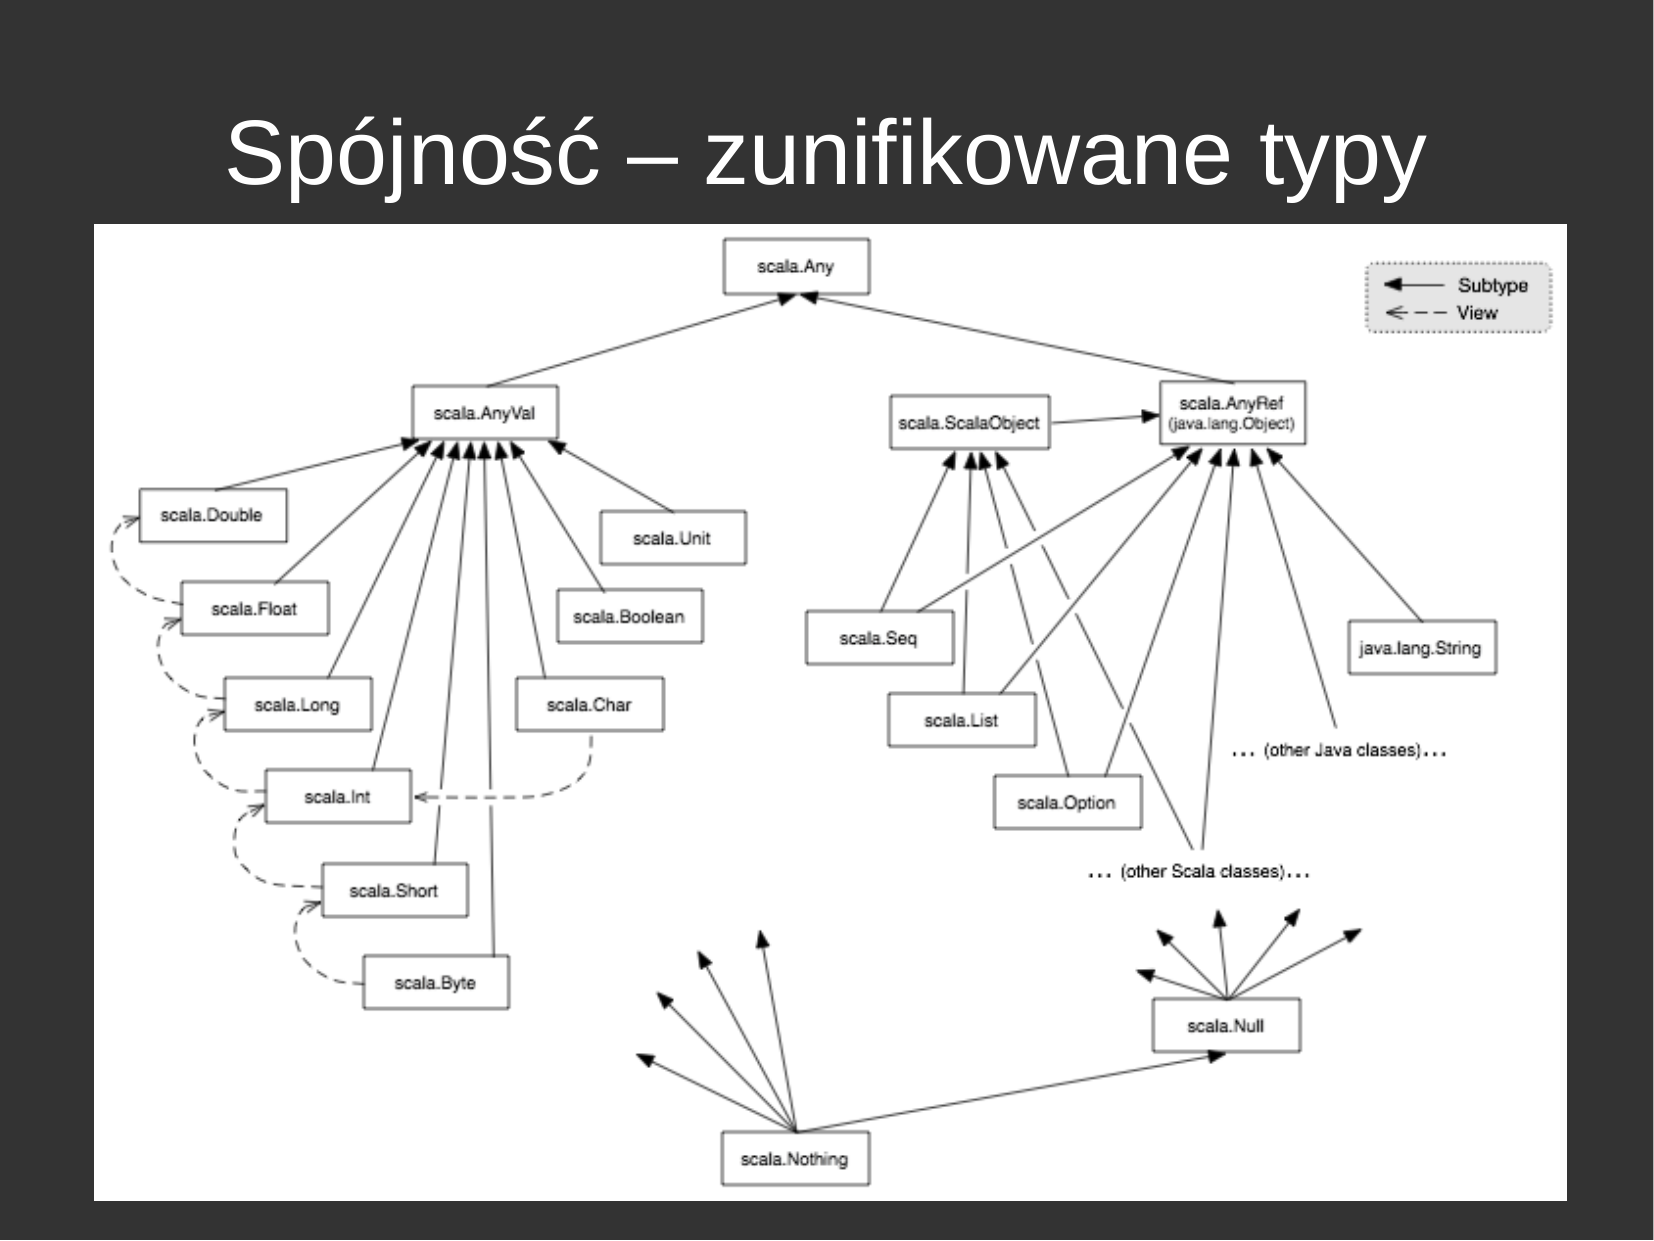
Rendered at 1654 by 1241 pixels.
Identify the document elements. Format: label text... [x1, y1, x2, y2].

title Spójność – zunifikowane typy [82, 49, 1571, 257]
picture [94, 224, 1567, 1201]
